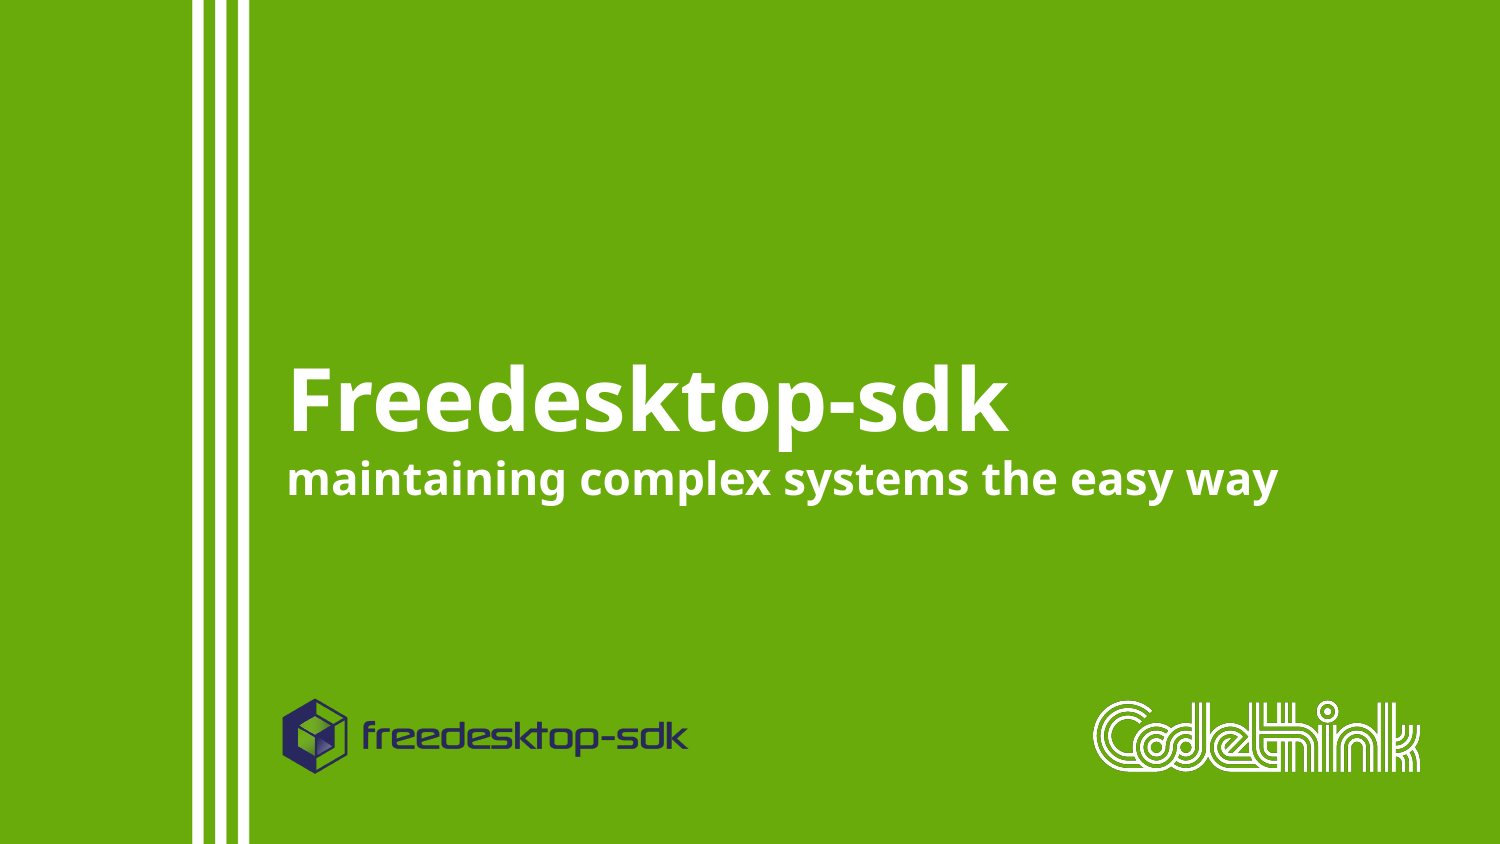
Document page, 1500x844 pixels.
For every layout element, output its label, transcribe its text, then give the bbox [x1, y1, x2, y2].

title Freedesktop-sdk maintaining complex systems the easy way [580, 102, 1500, 520]
picture [0, 0, 700, 844]
picture [1093, 699, 1420, 773]
